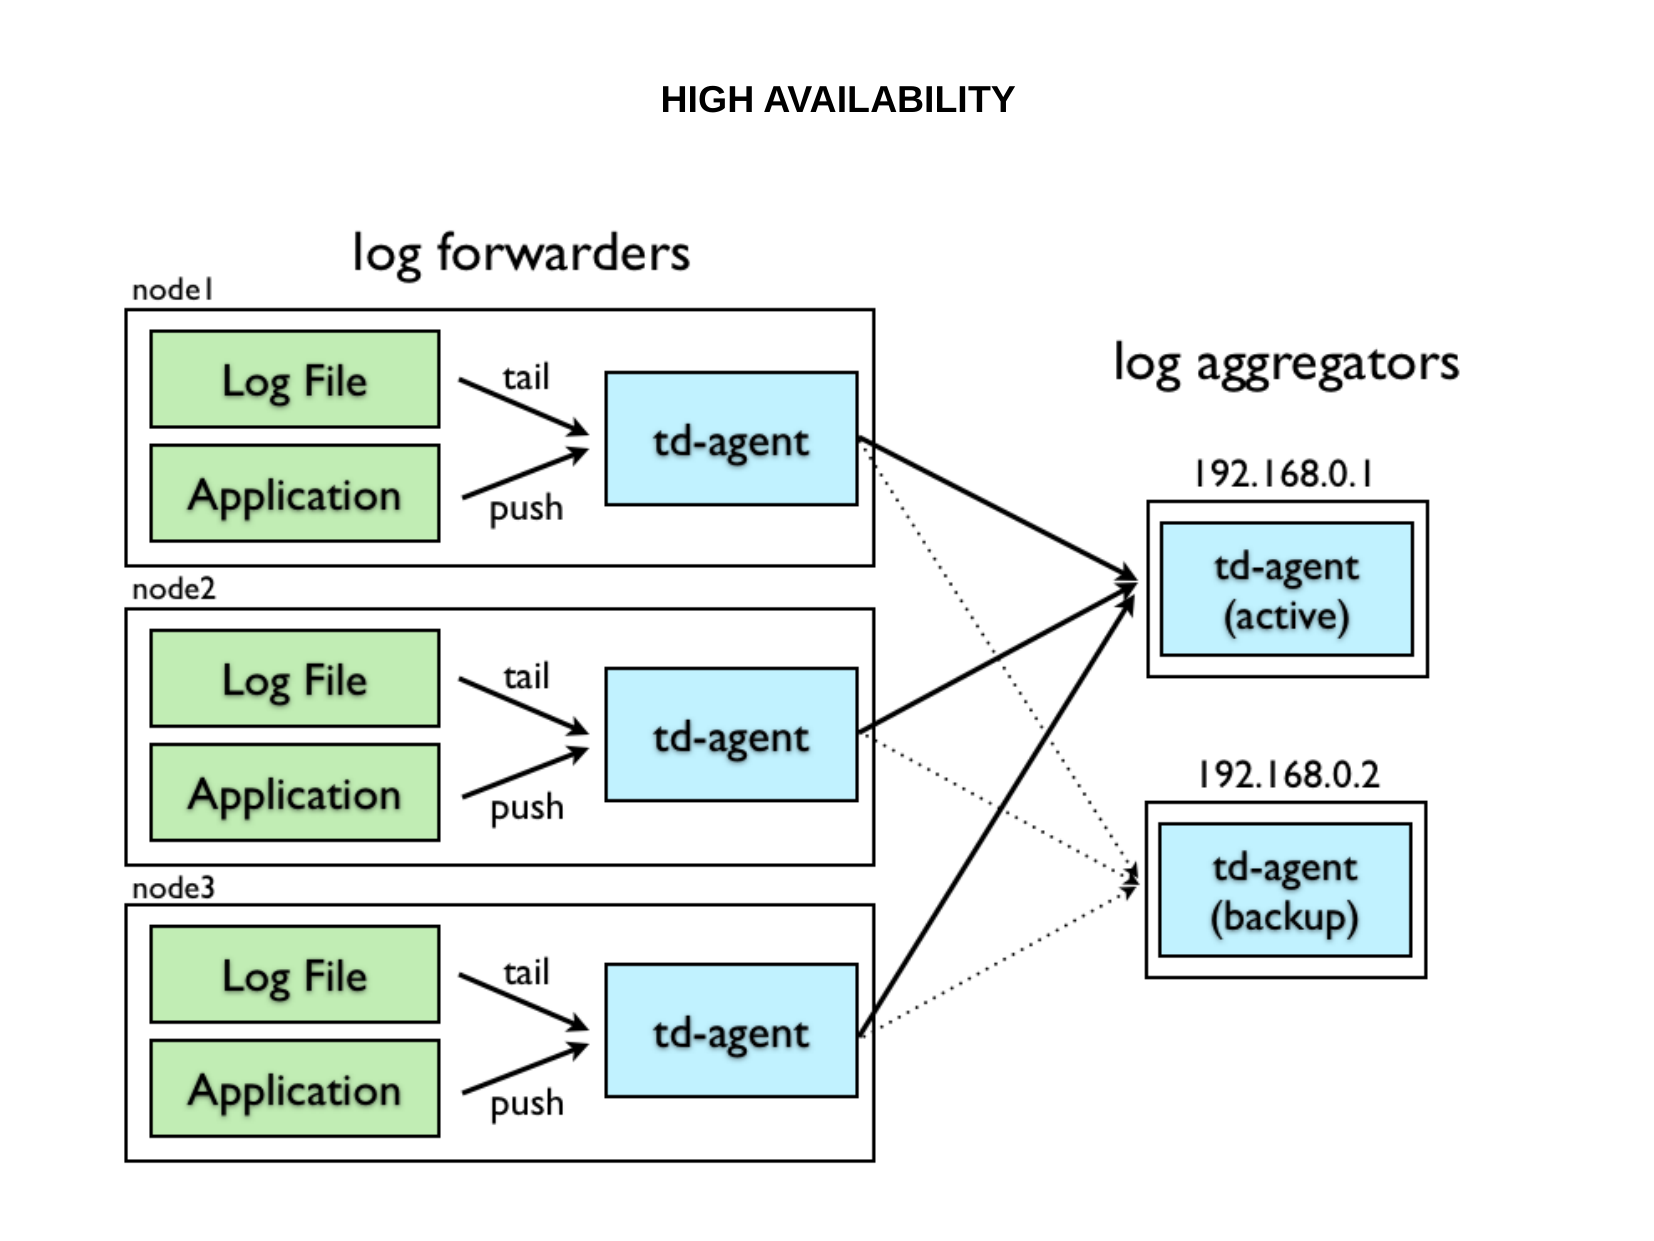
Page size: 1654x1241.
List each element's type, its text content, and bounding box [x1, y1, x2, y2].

text_box HIGH AVAILABILITY [543, 70, 1134, 128]
picture [118, 224, 1468, 1173]
